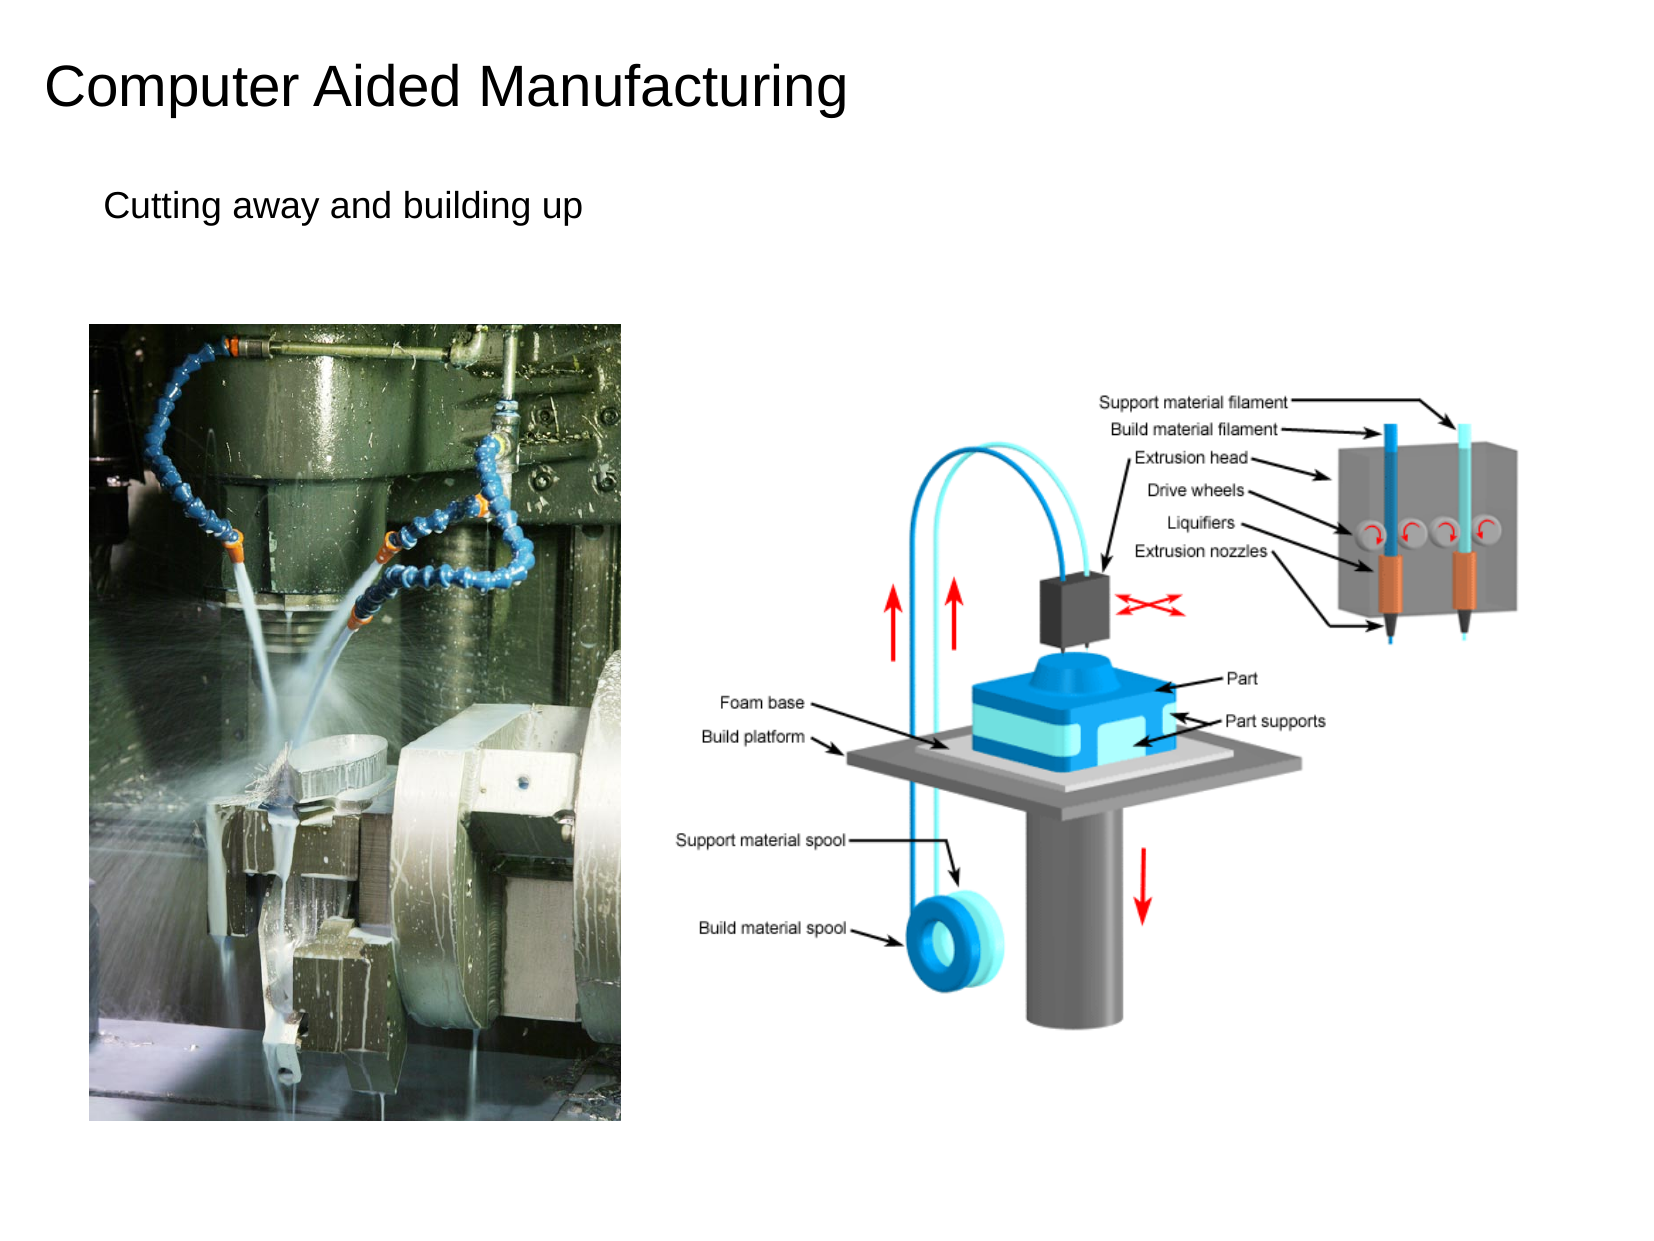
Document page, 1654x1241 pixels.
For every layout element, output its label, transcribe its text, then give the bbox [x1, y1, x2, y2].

text_box Computer Aided Manufacturing [29, 46, 1625, 135]
picture [89, 324, 621, 1121]
text_box Cutting away and building up [88, 177, 680, 239]
picture [669, 383, 1575, 1063]
